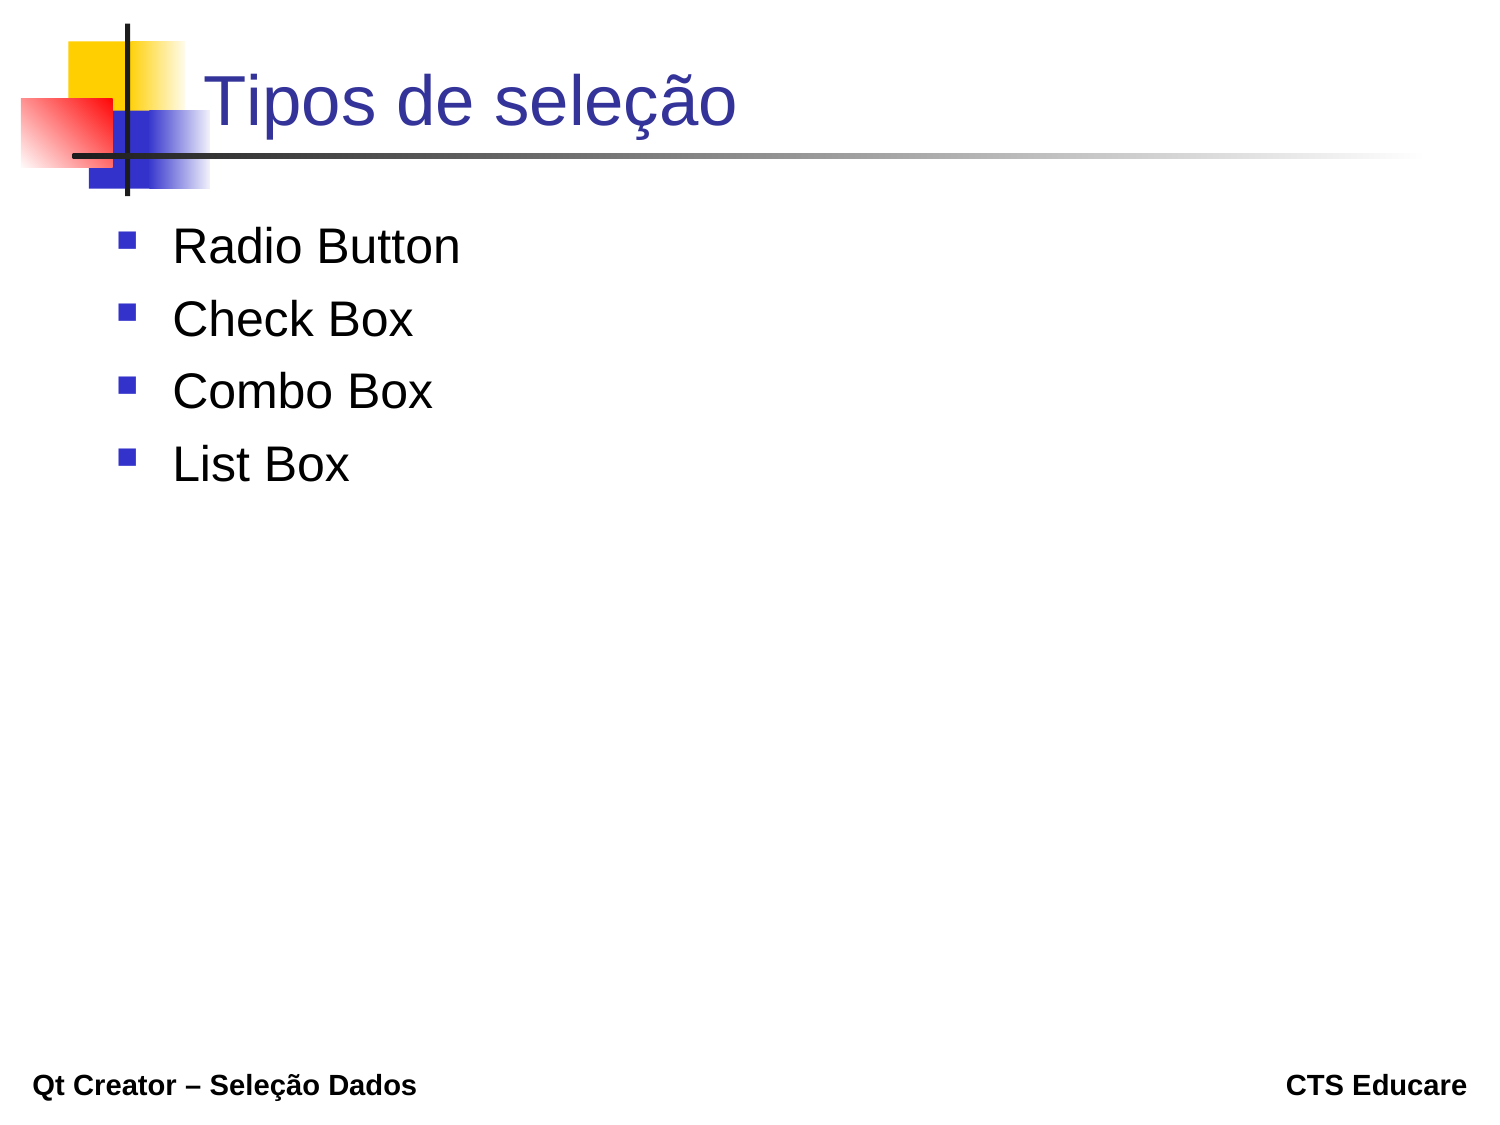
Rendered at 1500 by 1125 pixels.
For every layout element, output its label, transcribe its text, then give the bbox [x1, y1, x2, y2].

title Tipos de seleção [188, 46, 1468, 149]
list Radio Button Check Box Combo Box List Box [100, 206, 1447, 1024]
